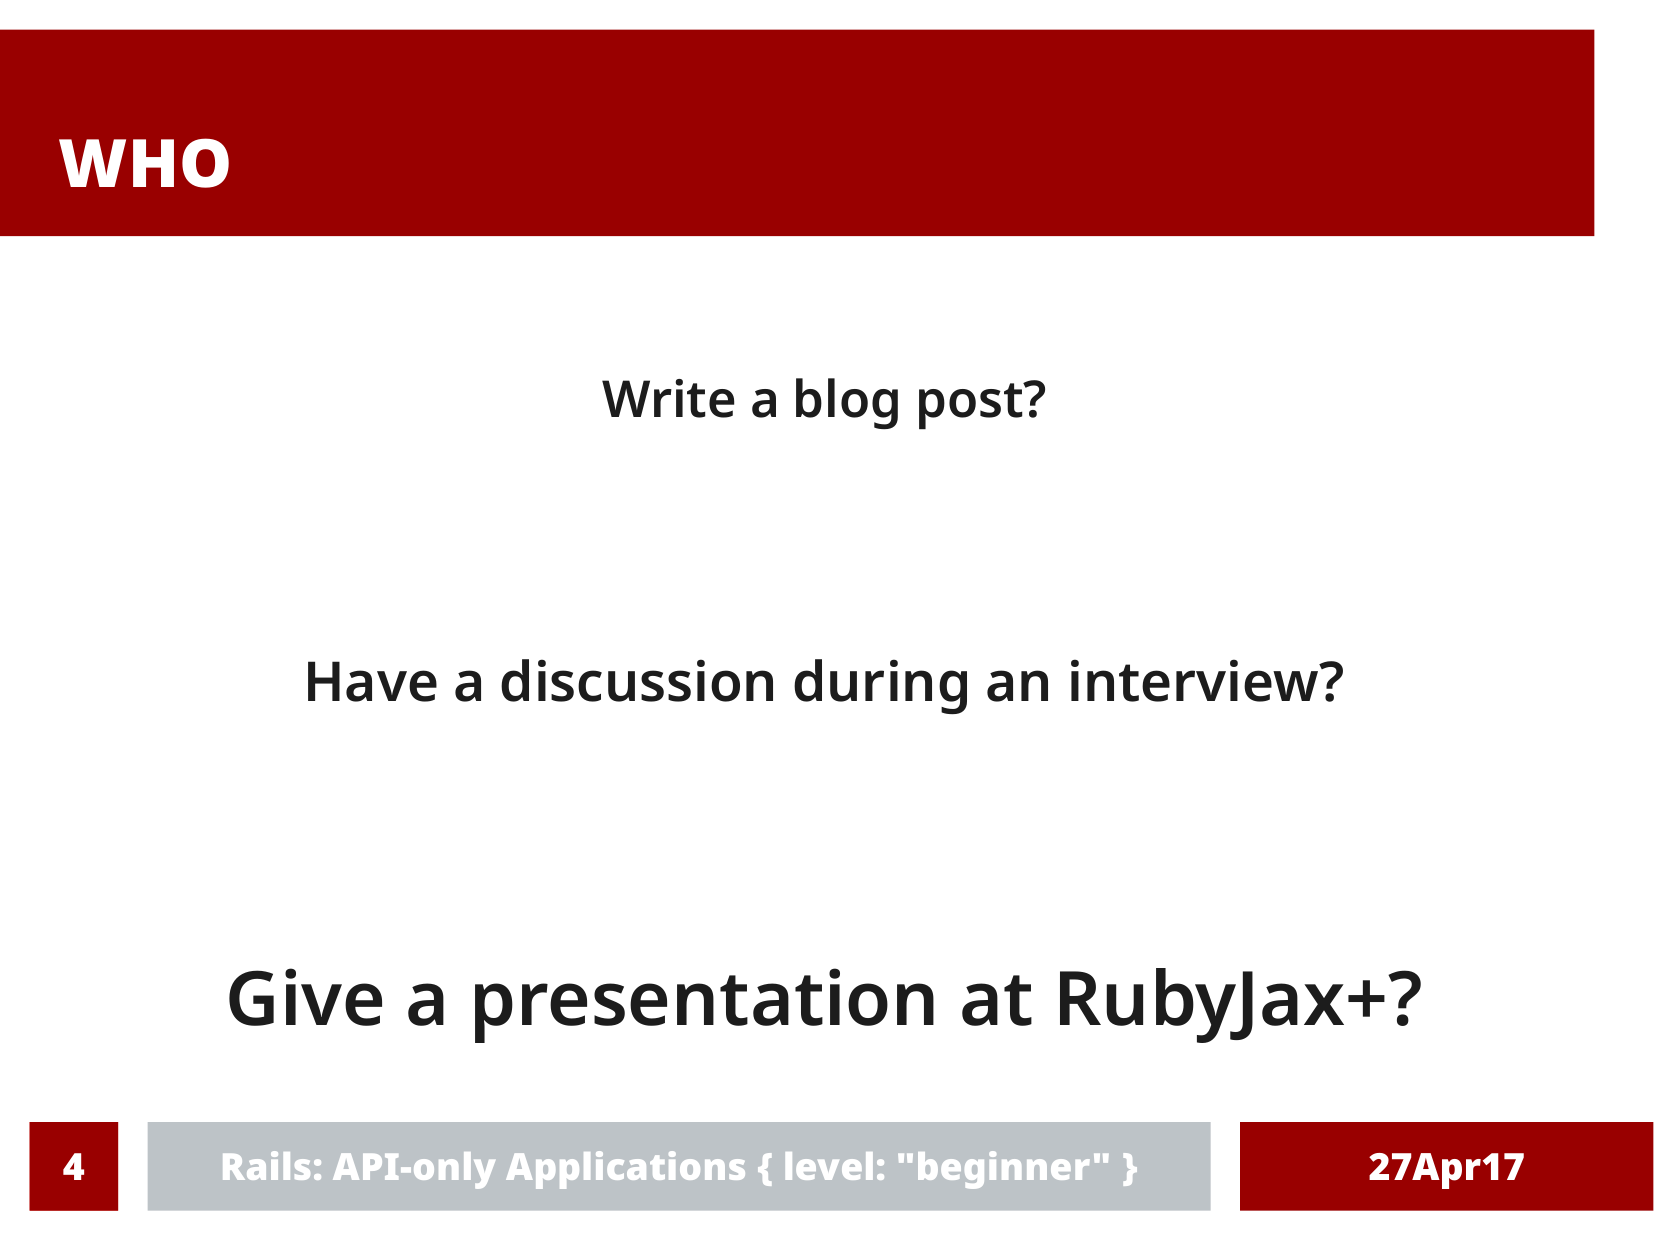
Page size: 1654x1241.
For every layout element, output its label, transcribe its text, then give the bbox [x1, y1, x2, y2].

title WHO [59, 59, 1595, 207]
list Write a blog post? [36, 328, 1614, 434]
list Give a presentation at RubyJax+? [36, 894, 1614, 1049]
list Have a discussion during an interview? [36, 605, 1614, 720]
